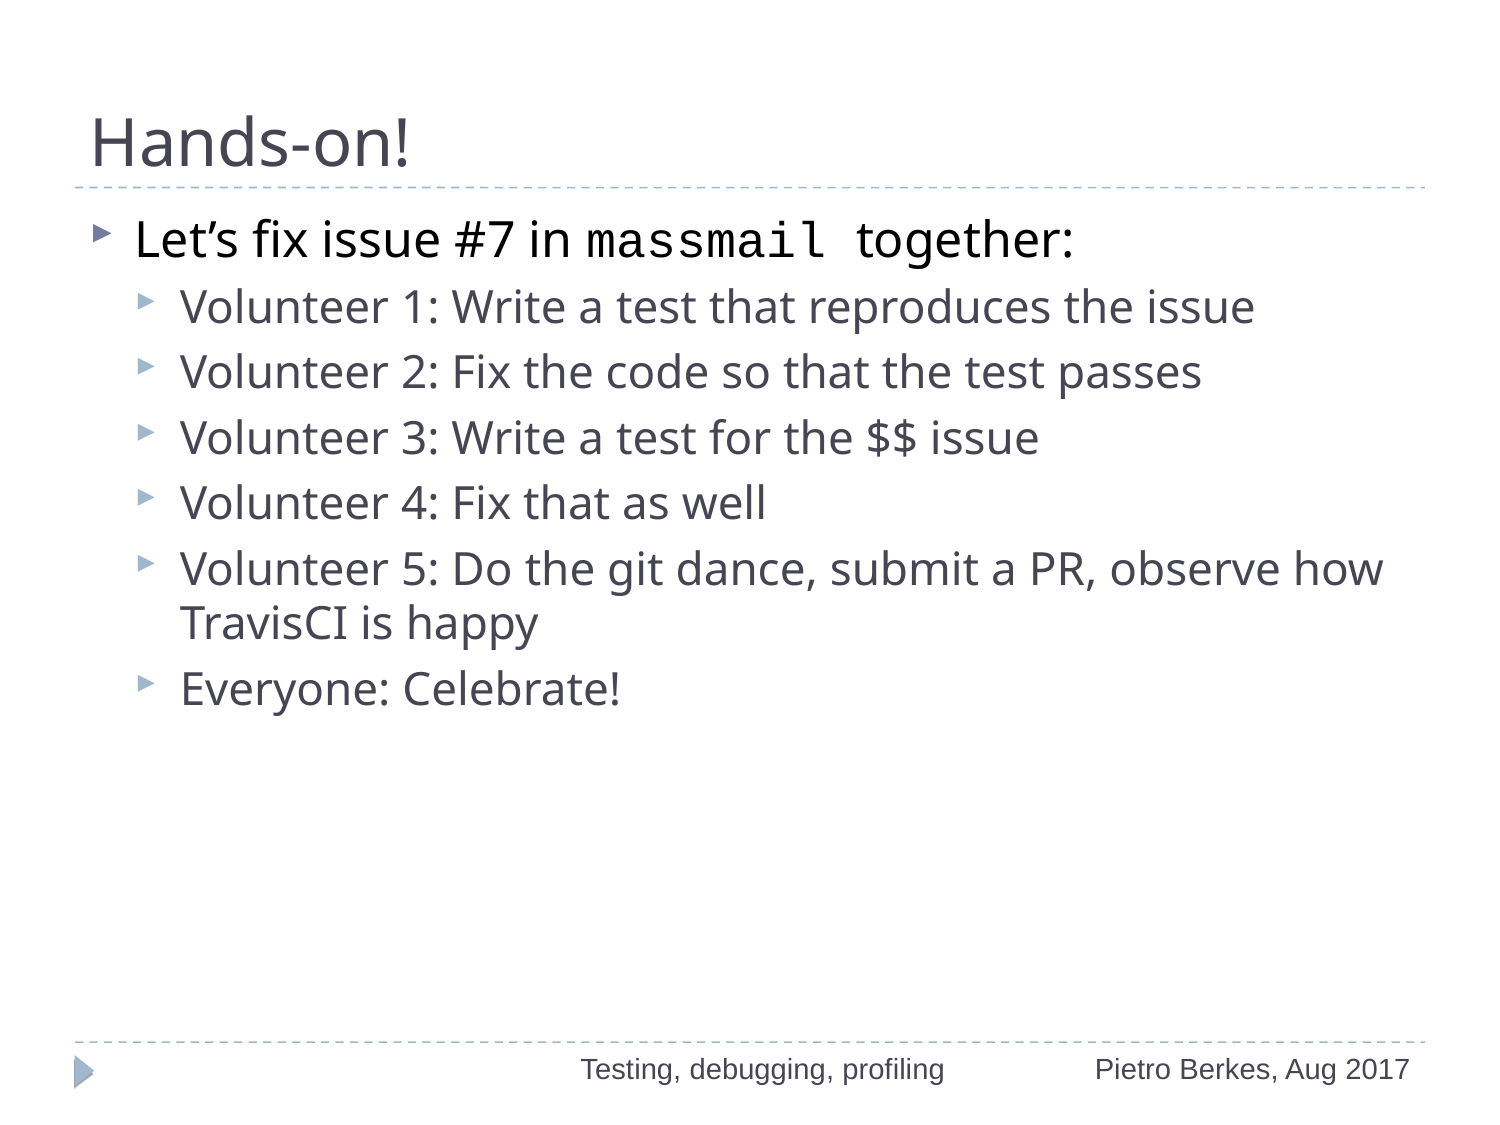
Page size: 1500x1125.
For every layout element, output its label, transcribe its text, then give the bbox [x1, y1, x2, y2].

list Let’s fix issue #7 in massmail together: Volunteer 1: Write a test that reproduces the issue Volunteer 2: Fix the code so that the test passes Volunteer 3: Write a test for the $$ issue Volunteer 4: Fix that as well Volunteer 5: Do the git dance, submit a PR, observe how TravisCI is happy Everyone: Celebrate! [75, 200, 1425, 1010]
slide_number Pietro Berkes, Aug 2017 [1051, 1042, 1426, 1103]
title Hands-on! [75, 24, 1425, 188]
footer Testing, debugging, profiling [475, 1042, 1051, 1103]
